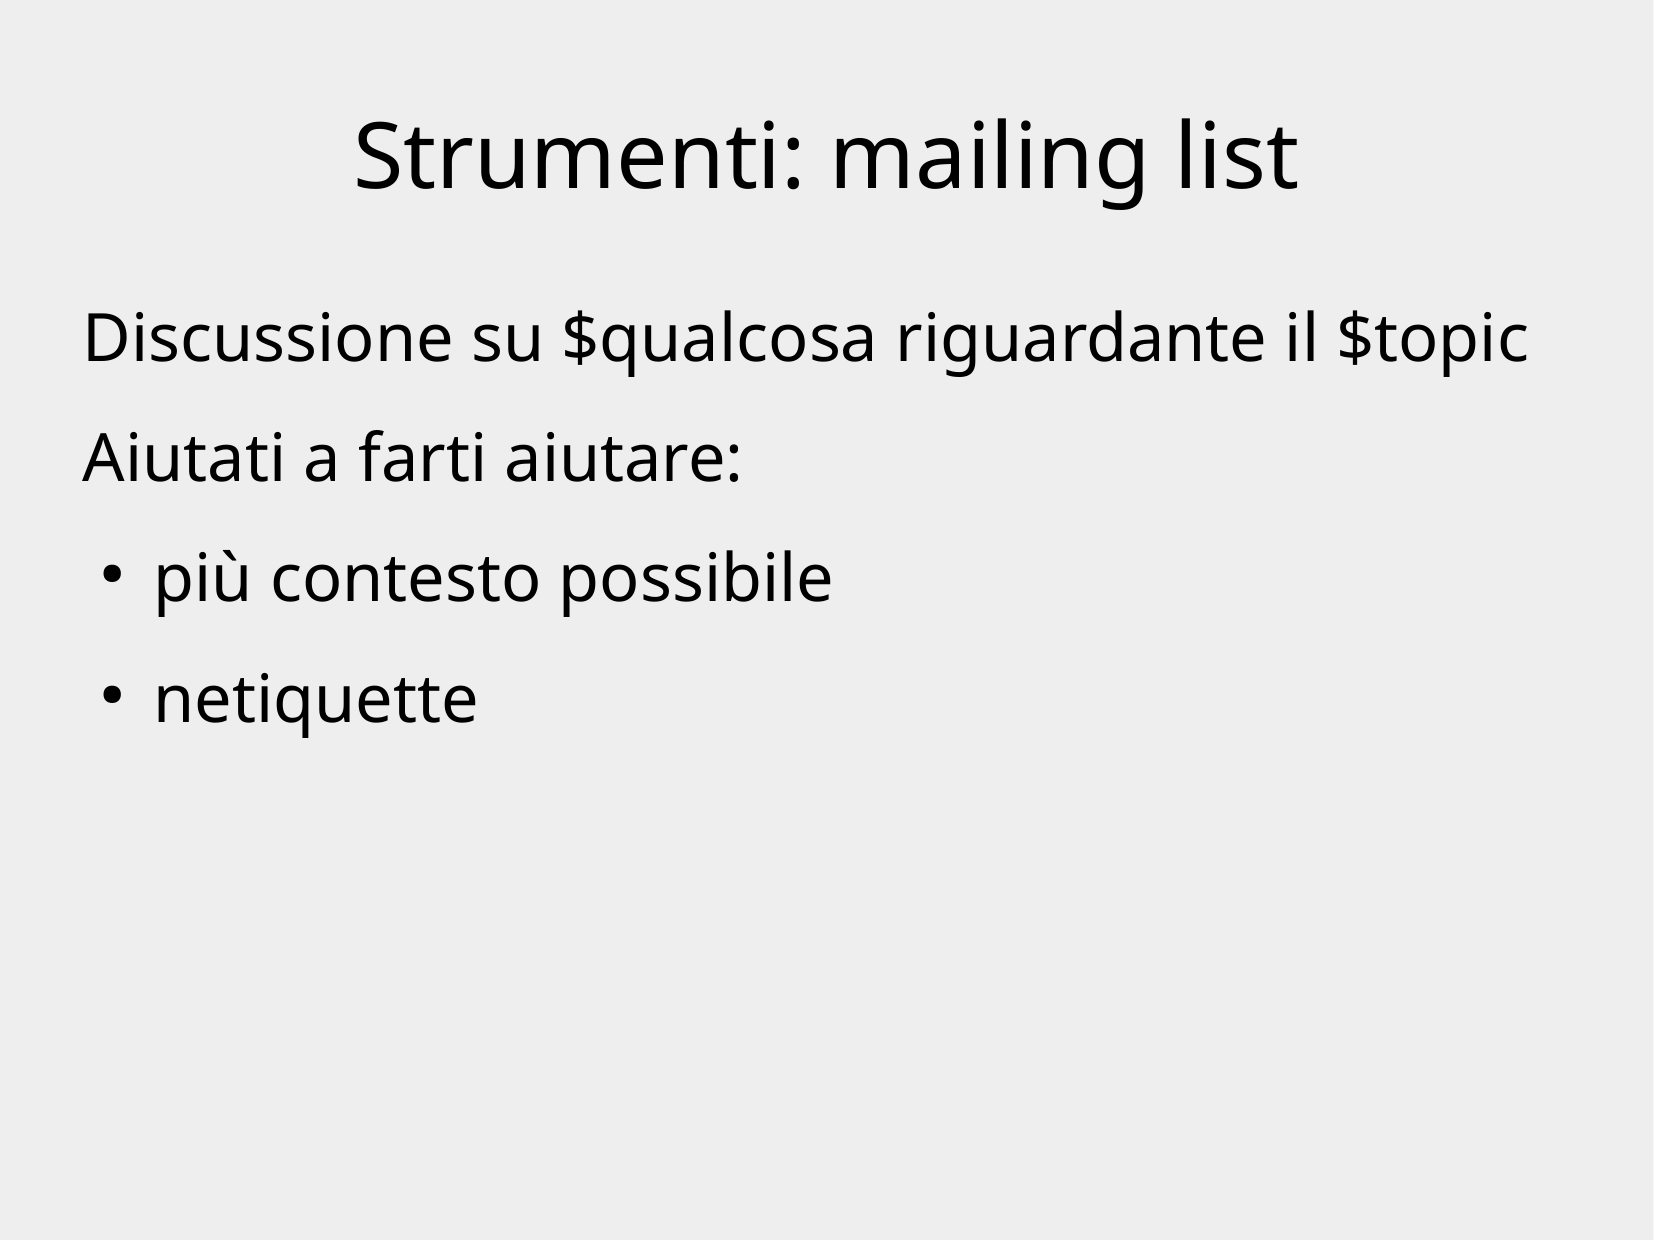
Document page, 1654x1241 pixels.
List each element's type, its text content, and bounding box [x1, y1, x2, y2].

title Strumenti: mailing list [82, 49, 1571, 257]
list Discussione su $qualcosa riguardante il $topic Aiutati a farti aiutare: più contesto possibile netiquette [82, 290, 1571, 1010]
